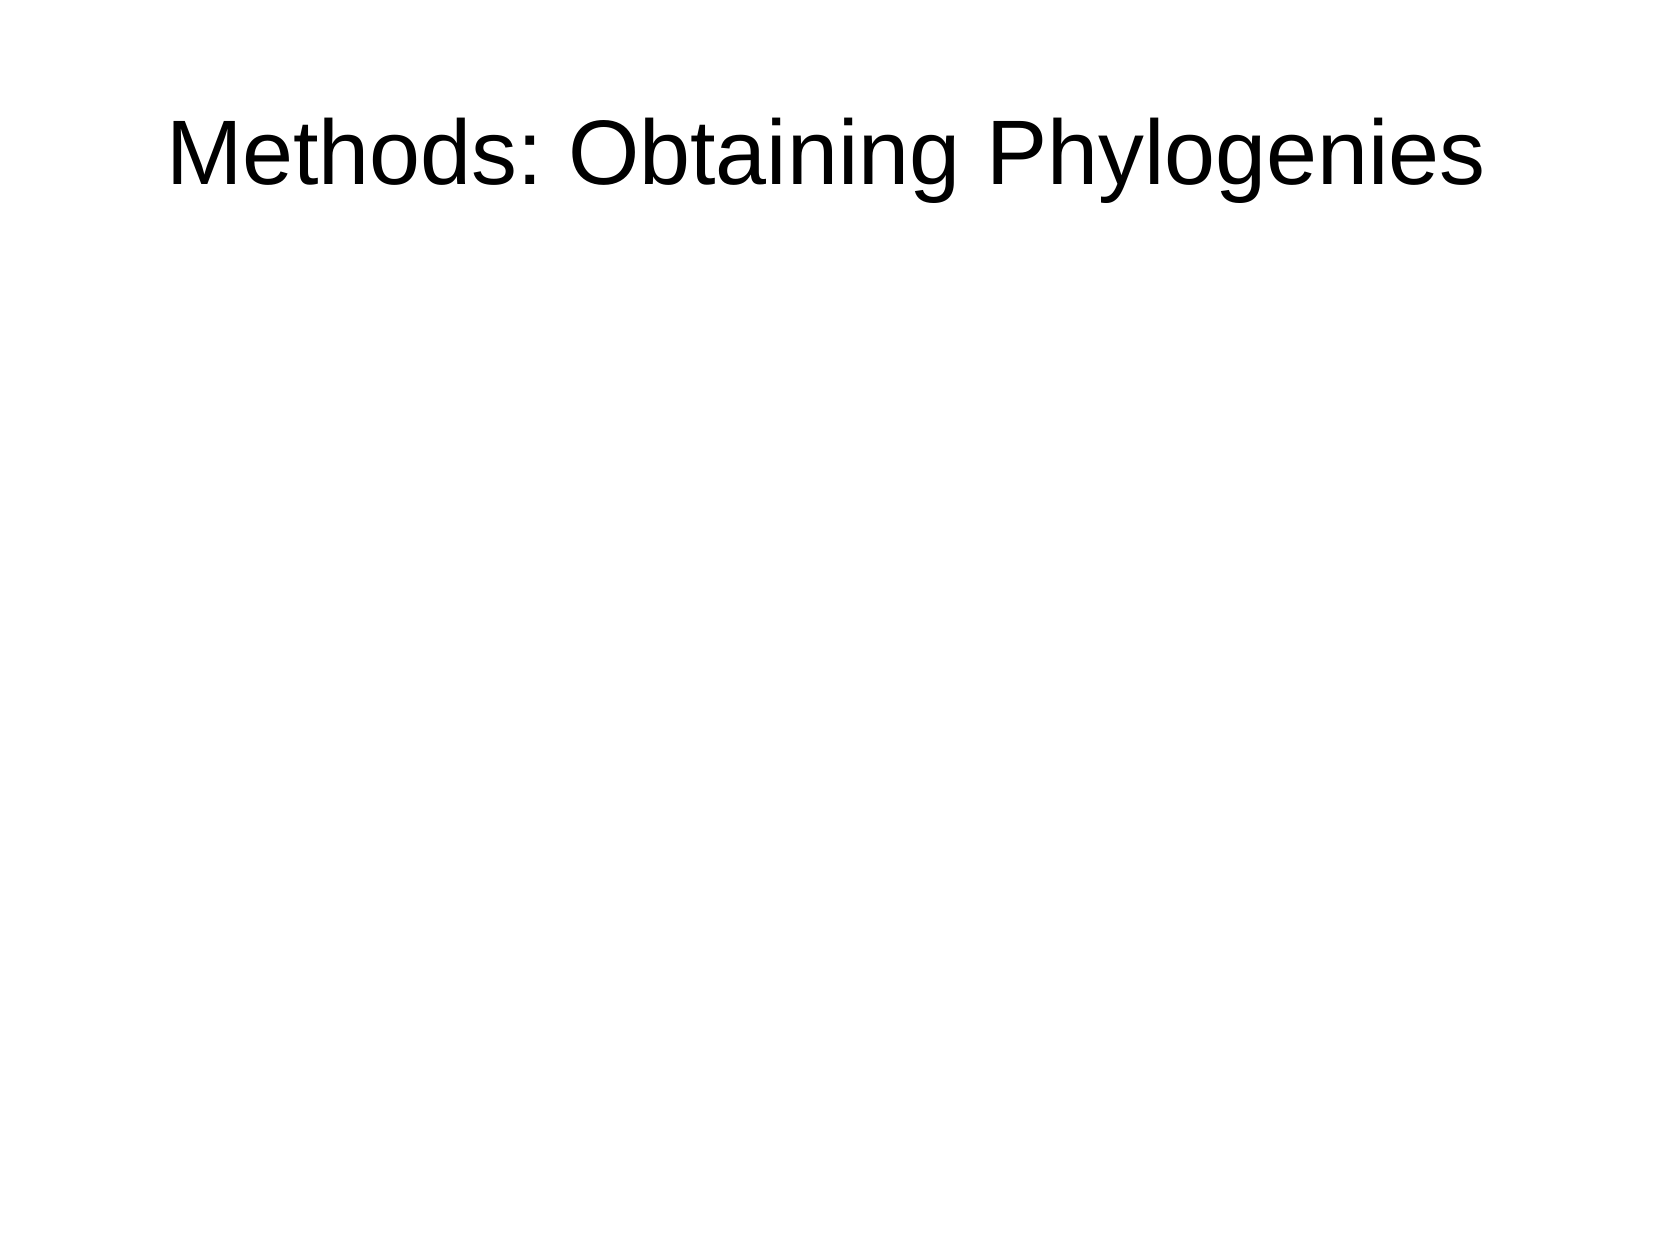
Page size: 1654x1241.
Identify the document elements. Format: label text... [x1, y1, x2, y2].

title Methods: Obtaining Phylogenies [82, 49, 1571, 257]
